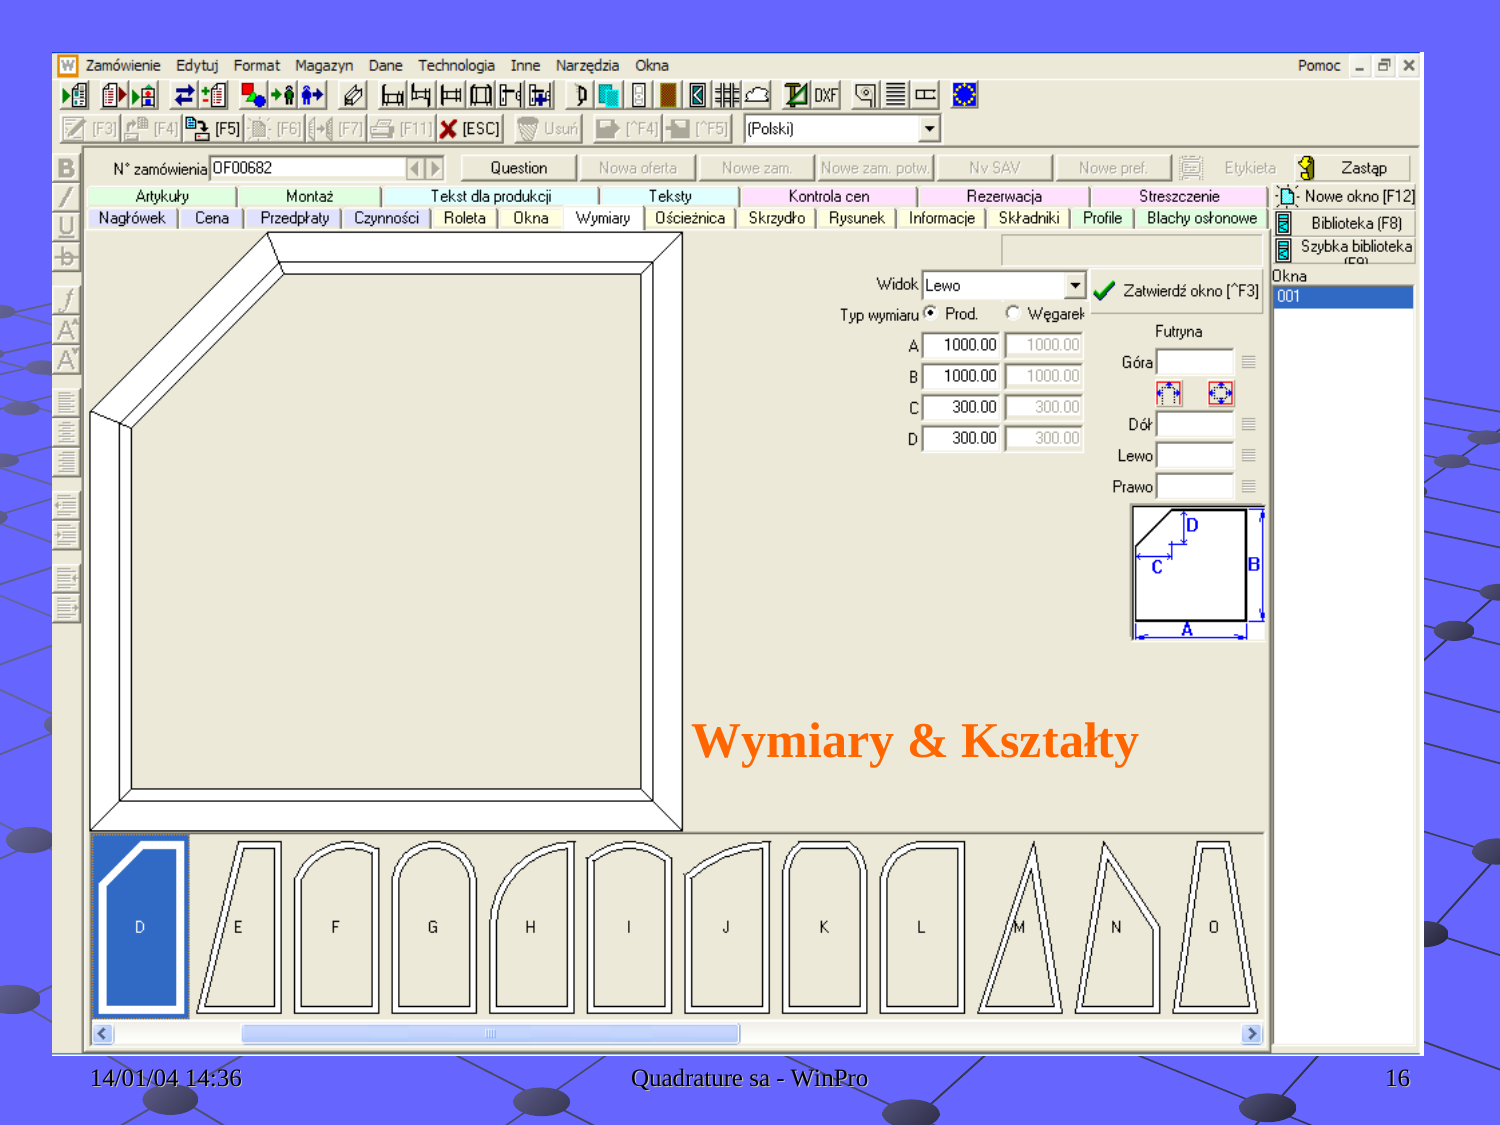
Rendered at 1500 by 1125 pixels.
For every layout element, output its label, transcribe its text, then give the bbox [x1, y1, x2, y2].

text_box Wymiary & Kształty [691, 715, 1141, 768]
picture [52, 52, 1424, 1056]
